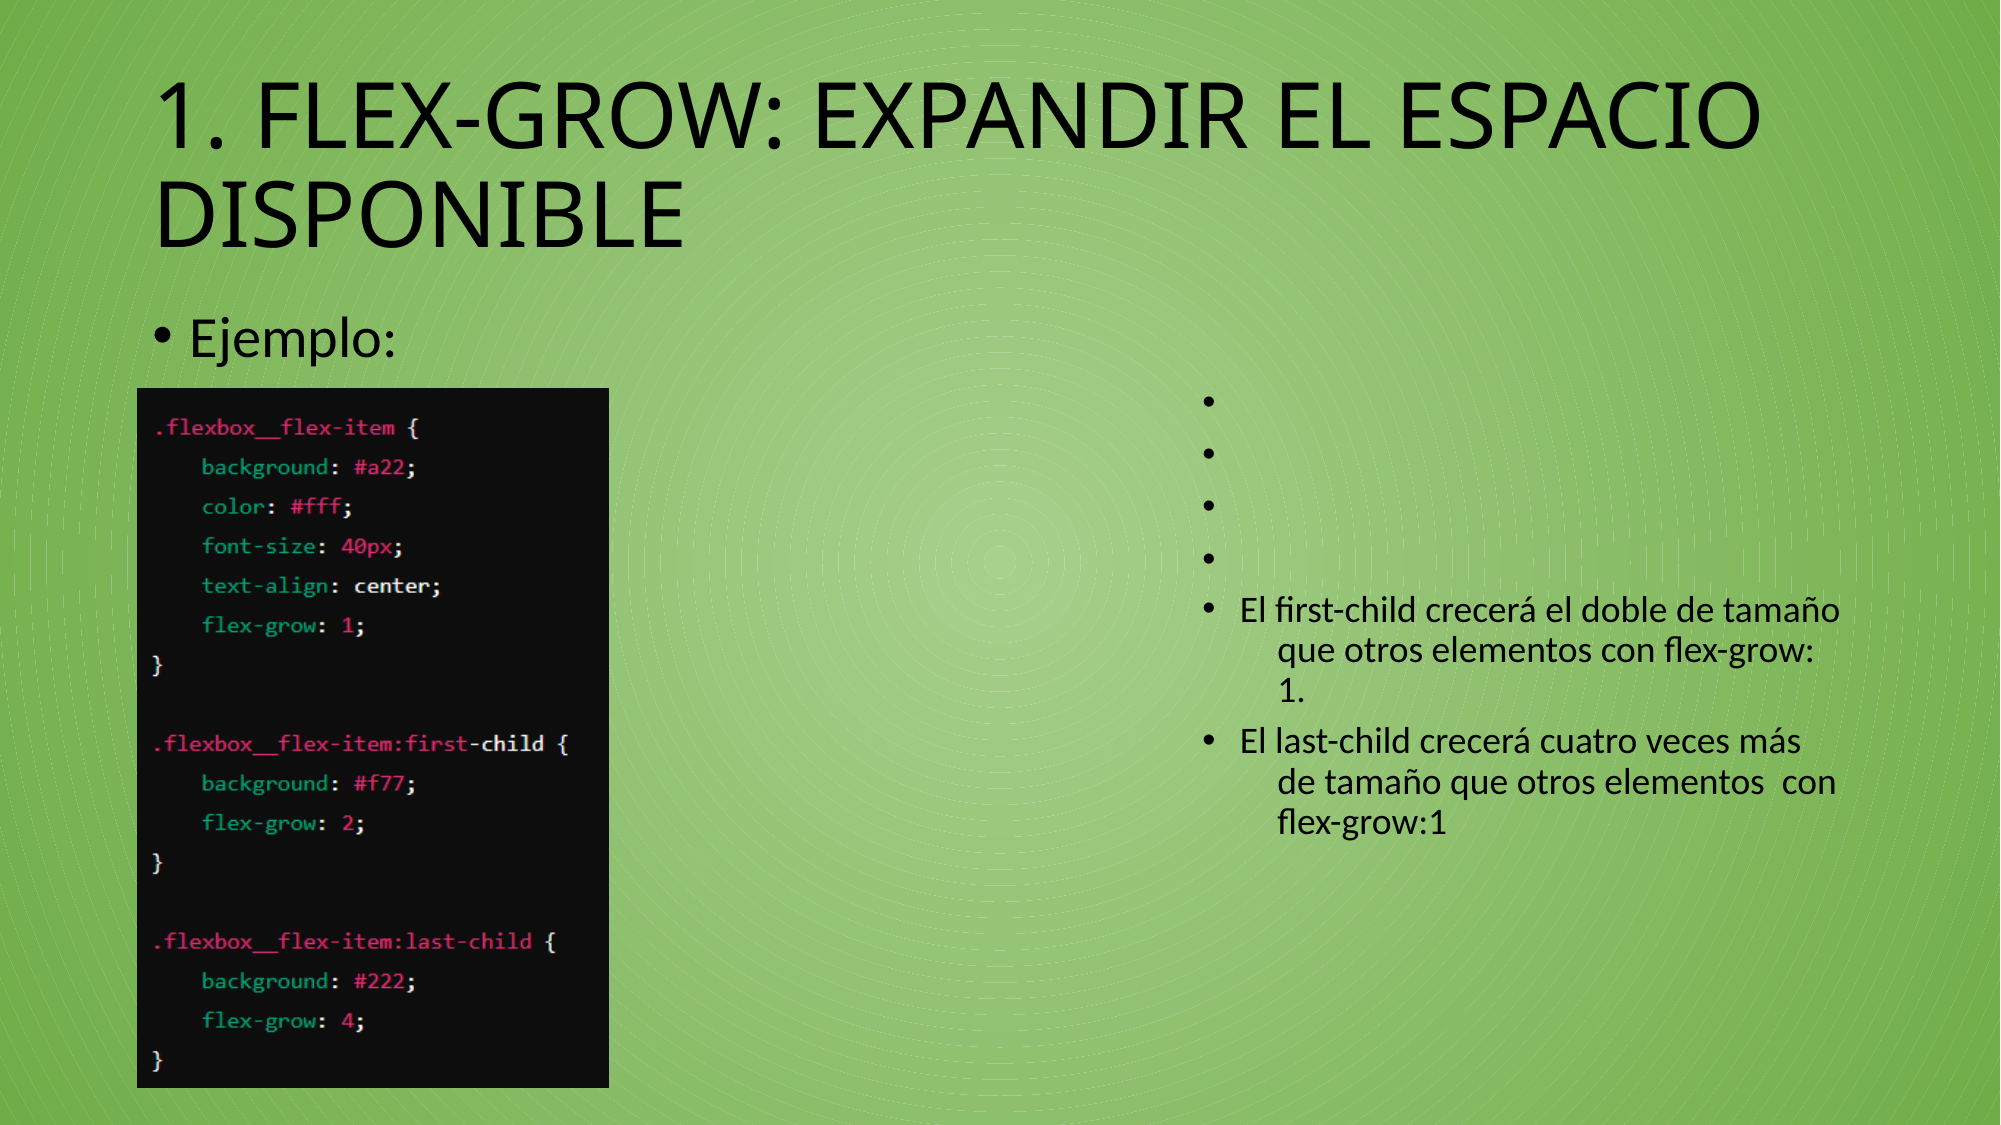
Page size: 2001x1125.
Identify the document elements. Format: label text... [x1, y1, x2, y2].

title 1. FLEX-GROW: EXPANDIR EL ESPACIO DISPONIBLE [137, 59, 1863, 278]
picture [137, 388, 609, 1088]
list Ejemplo: El first-child crecerá el doble de tamaño que otros elementos con flex-grow: 1. El last-child crecerá cuatro veces más de tamaño que otros elementos con flex-grow:1 [137, 299, 1863, 1014]
